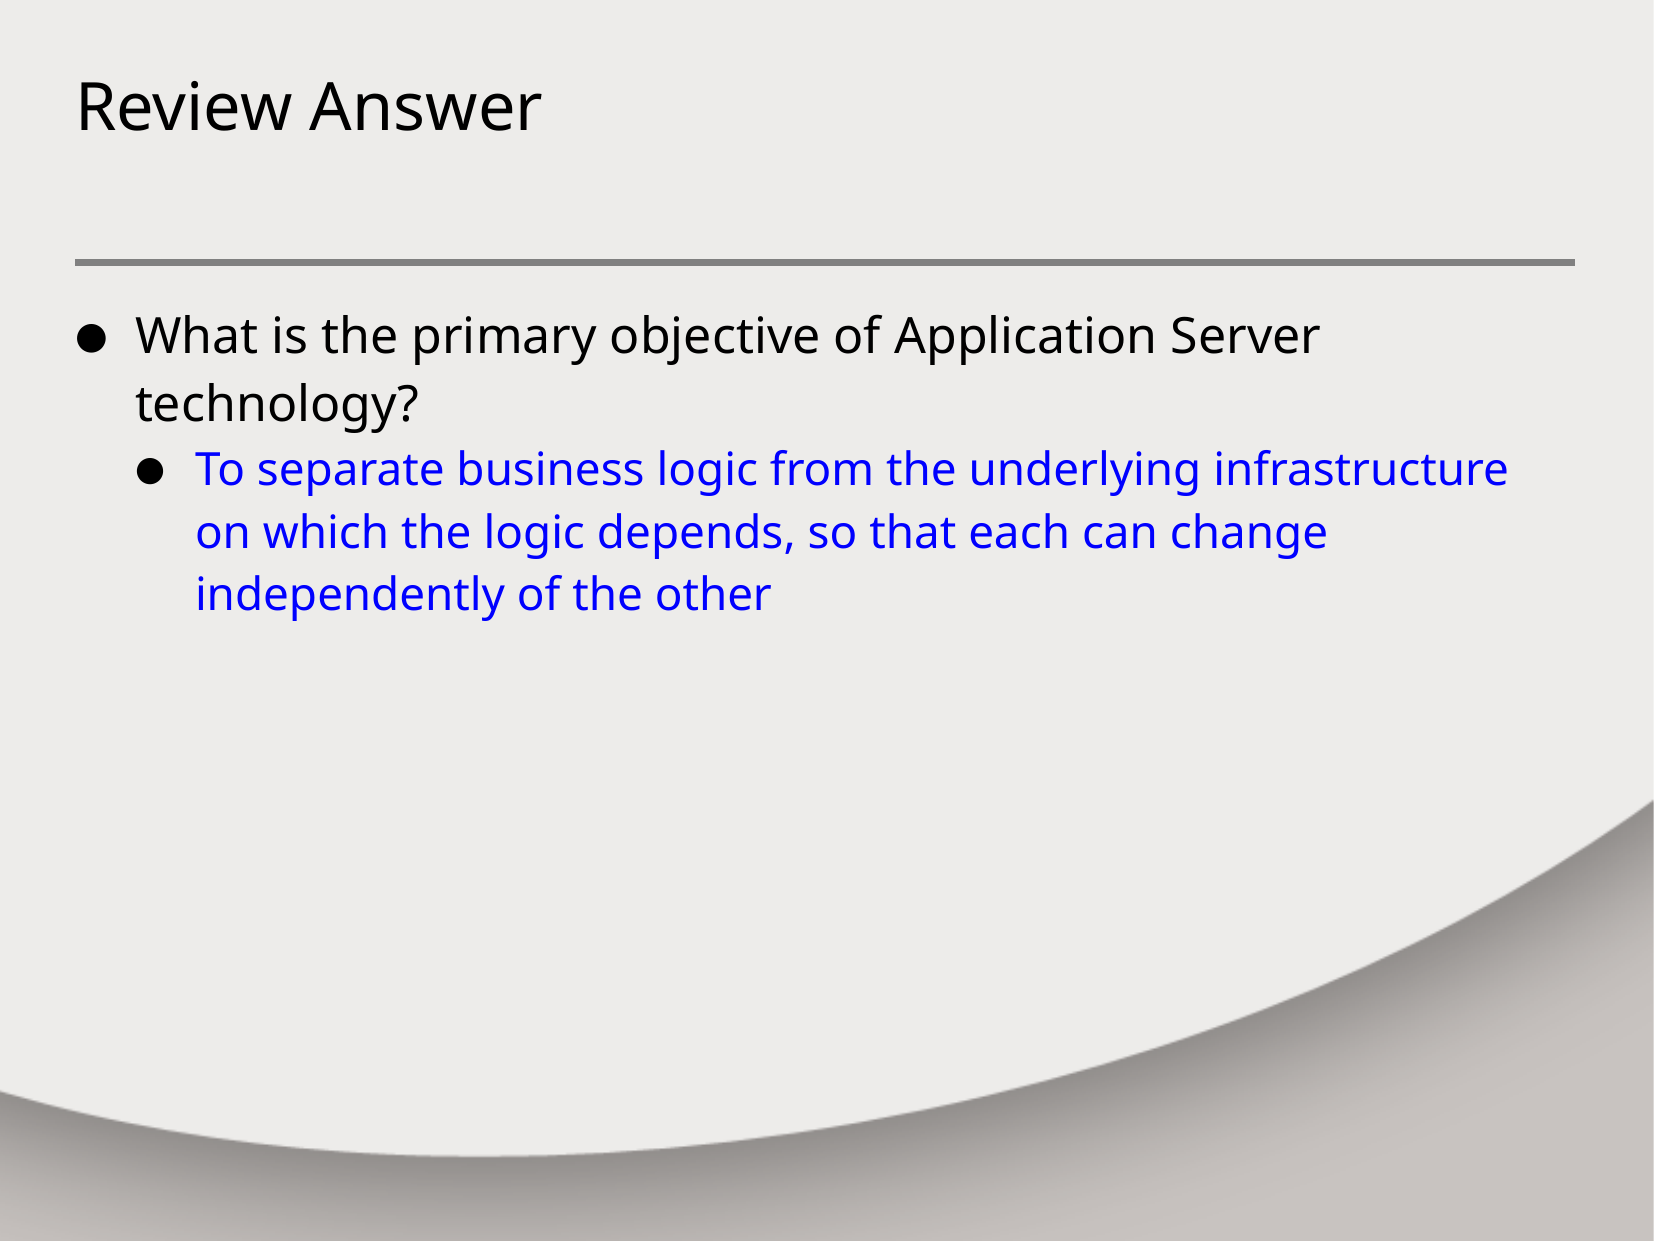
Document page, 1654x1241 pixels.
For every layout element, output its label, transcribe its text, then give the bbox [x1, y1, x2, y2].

picture [0, 0, 1654, 1241]
list What is the primary objective of Application Server technology? To separate business logic from the underlying infrastructure on which the logic depends, so that each can change independently of the other [75, 300, 1576, 1163]
title Review Answer [75, 75, 1576, 226]
